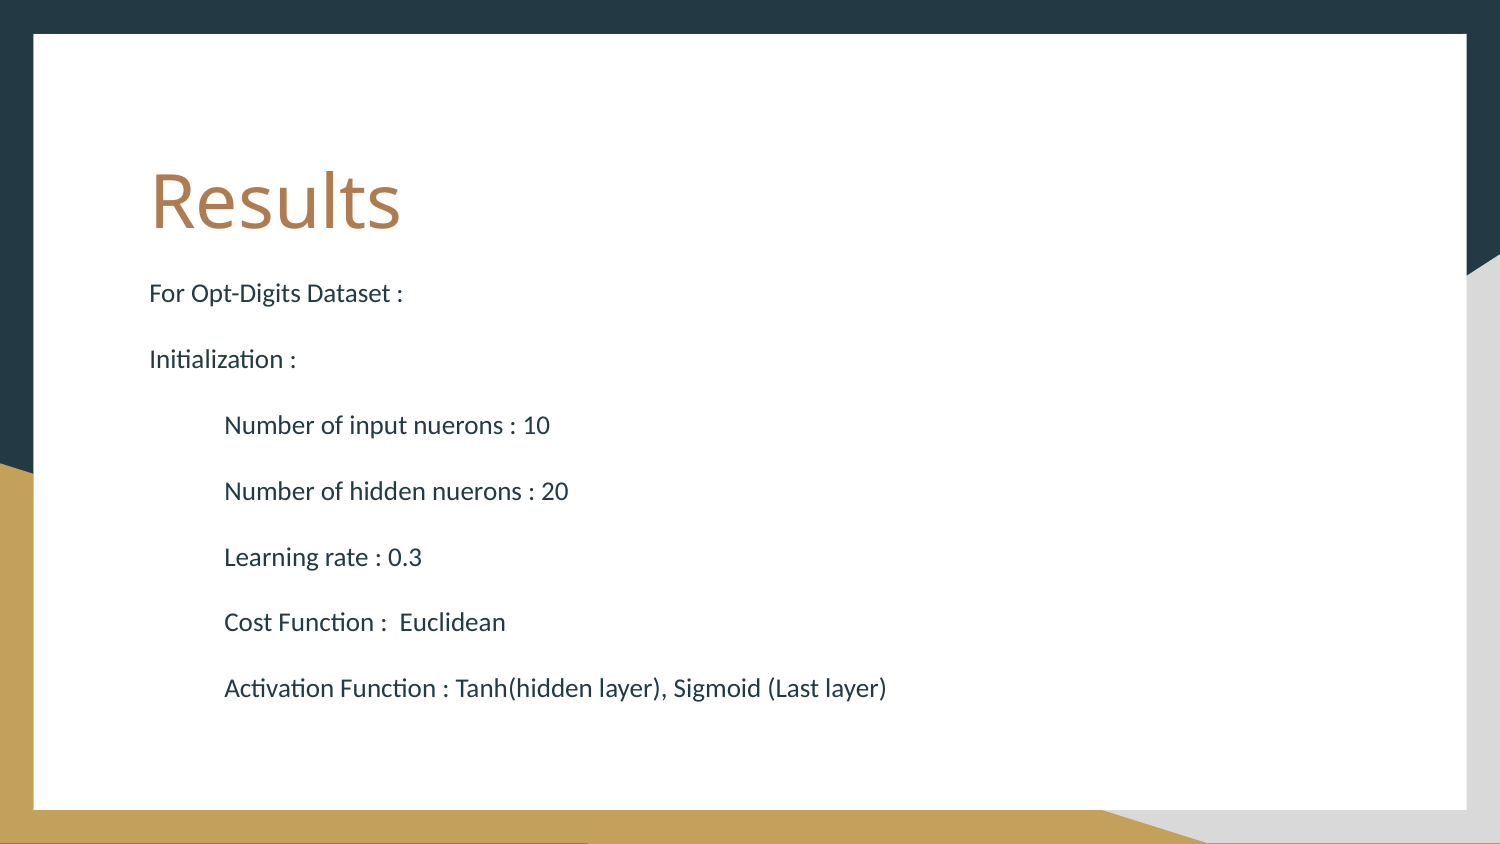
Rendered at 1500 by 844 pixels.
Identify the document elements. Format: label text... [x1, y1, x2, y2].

title Results [134, 138, 1366, 260]
list For Opt-Digits Dataset : Initialization : Number of input nuerons : 10 Number of hidden nuerons : 20 Learning rate : 0.3 Cost Function : Euclidean Activation Function : Tanh(hidden layer), Sigmoid (Last layer) [134, 260, 1366, 765]
